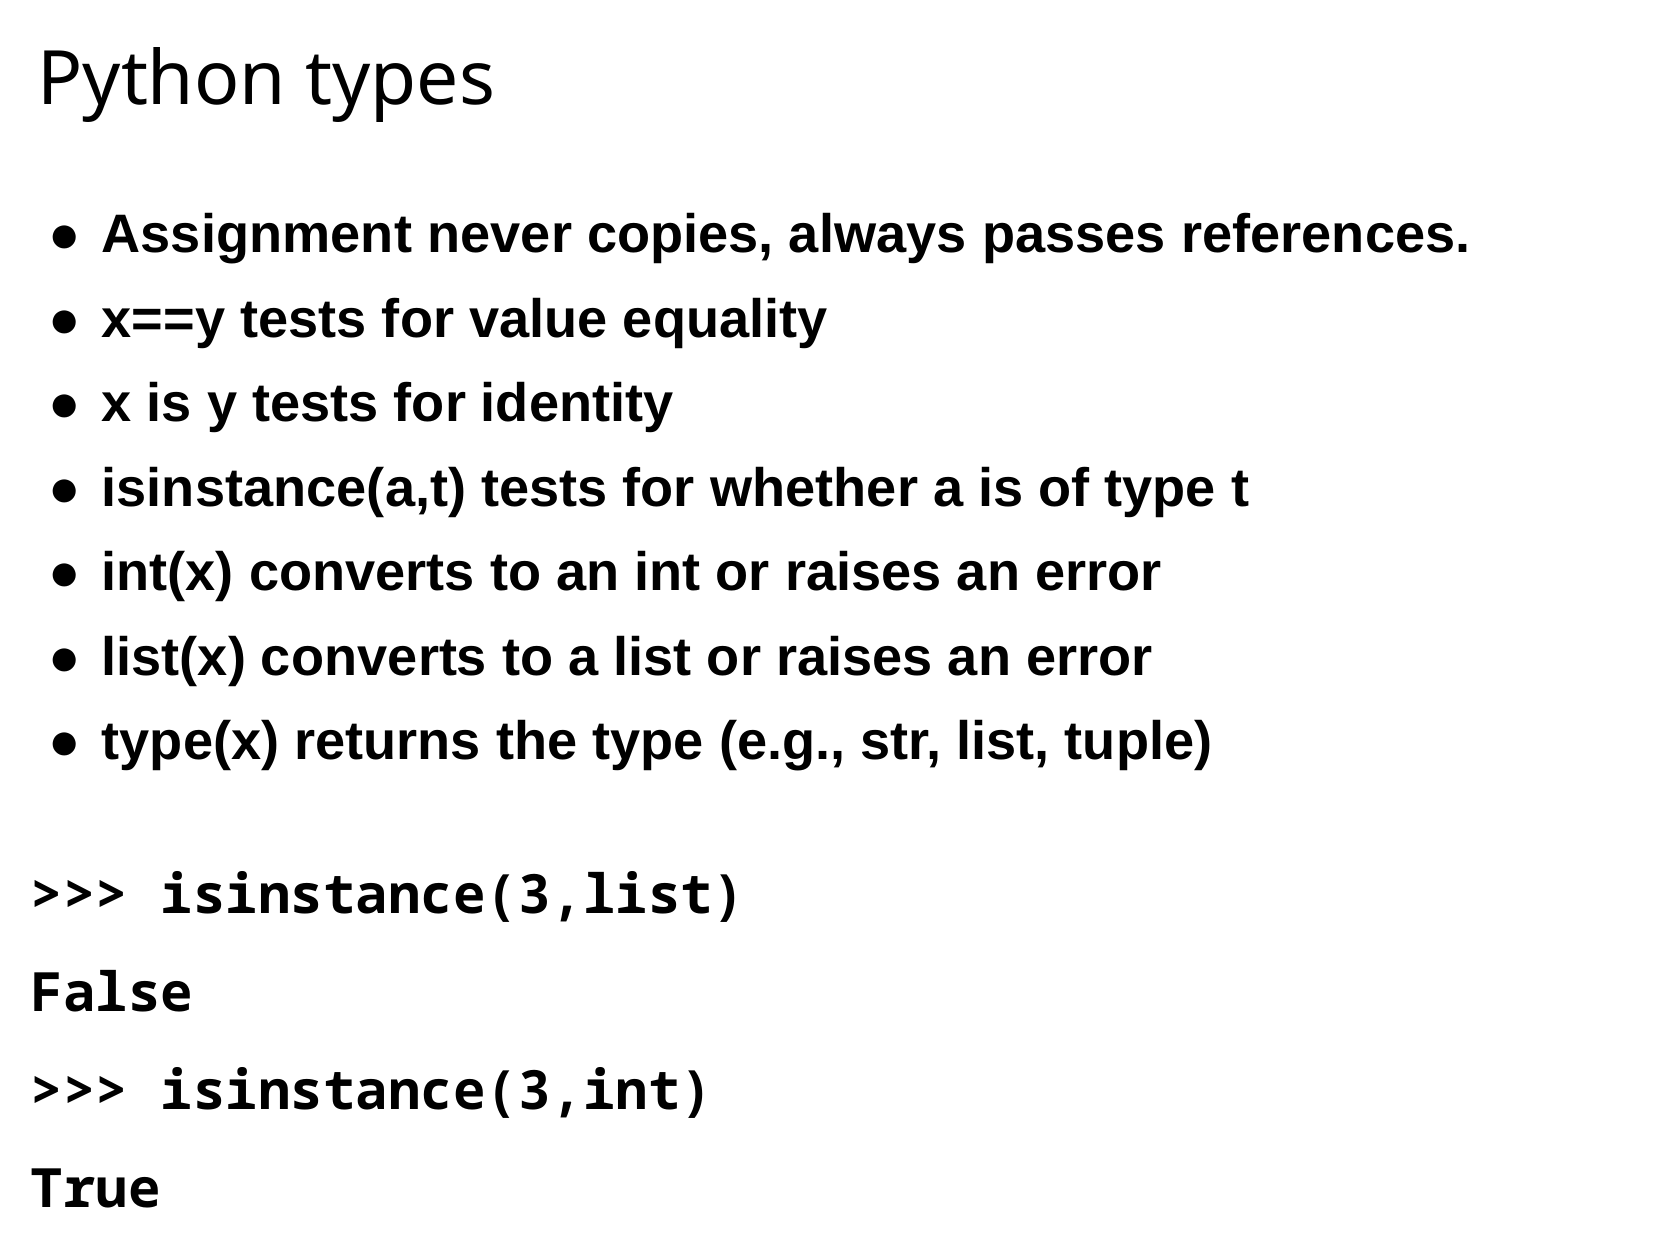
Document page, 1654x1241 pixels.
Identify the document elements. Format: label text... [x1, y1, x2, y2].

title Python types [37, 7, 1613, 143]
list Assignment never copies, always passes references. x==y tests for value equality x is y tests for identity isinstance(a,t) tests for whether a is of type t int(x) converts to an int or raises an error list(x) converts to a list or raises an error type(x) returns the type (e.g., str, list, tuple) >>> isinstance(3,list) False >>> isinstance(3,int) True [30, 194, 1654, 1233]
